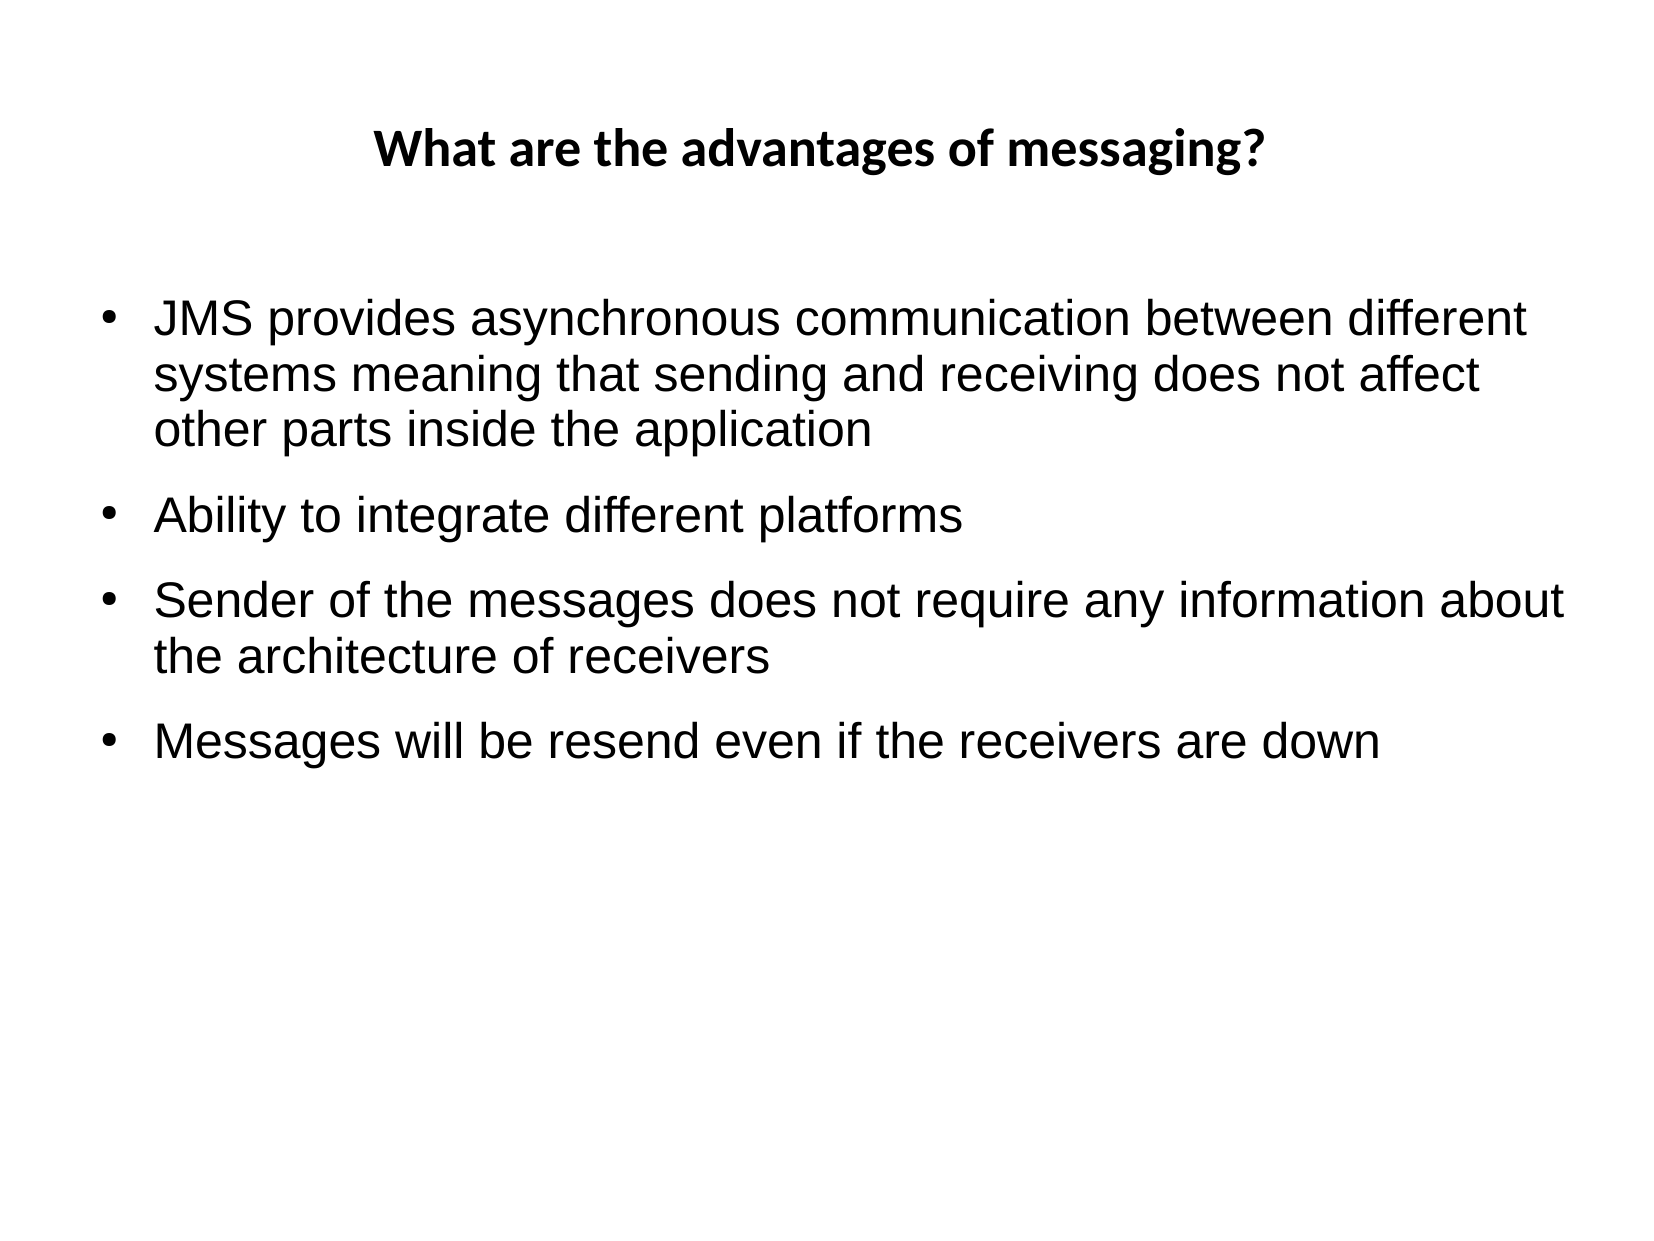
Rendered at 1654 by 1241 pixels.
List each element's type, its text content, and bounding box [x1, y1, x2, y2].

list JMS provides asynchronous communication between different systems meaning that sending and receiving does not affect other parts inside the application Ability to integrate different platforms Sender of the messages does not require any information about the architecture of receivers Messages will be resend even if the receivers are down [82, 290, 1571, 1153]
title What are the advantages of messaging? [82, 49, 1571, 257]
